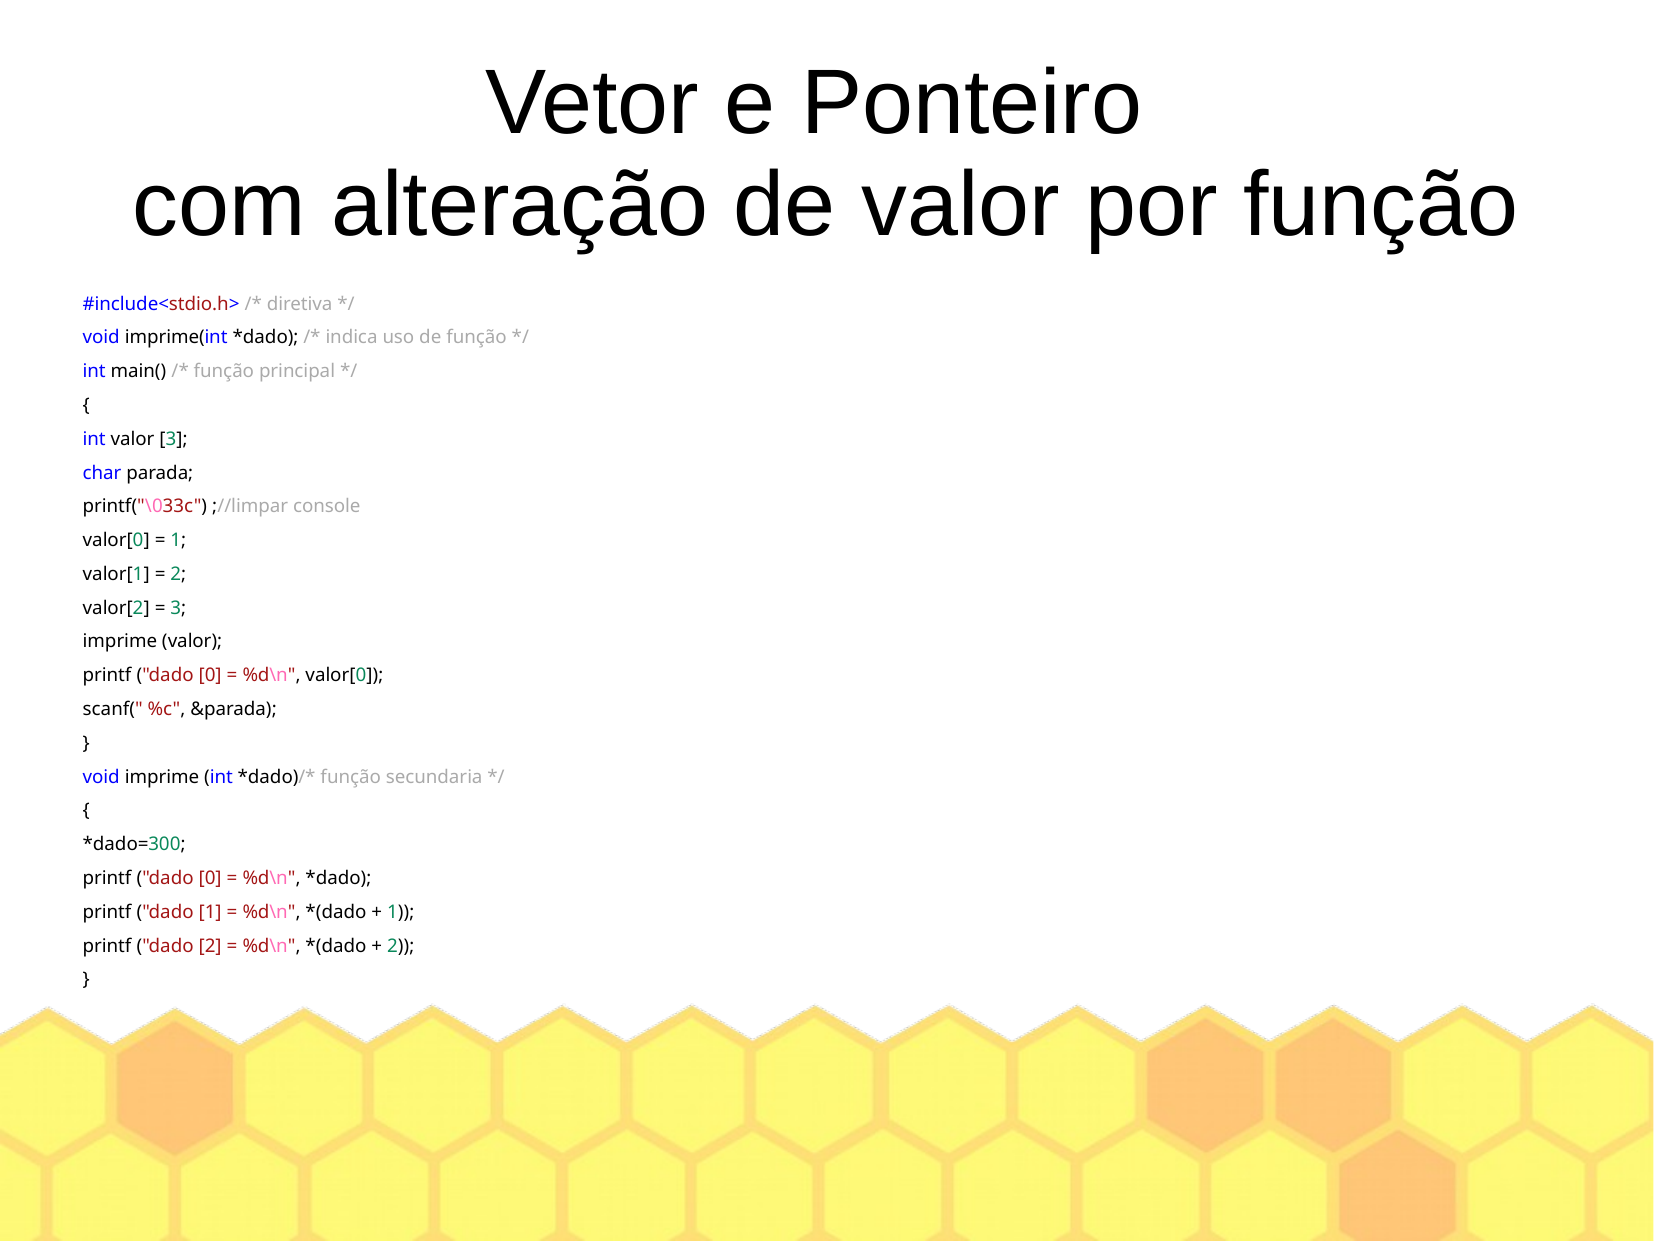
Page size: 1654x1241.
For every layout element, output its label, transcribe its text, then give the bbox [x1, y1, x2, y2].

list #include<stdio.h> /* diretiva */ void imprime(int *dado); /* indica uso de função */ int main() /* função principal */ { int valor [3]; char parada; printf("\033c") ;//limpar console valor[0] = 1; valor[1] = 2; valor[2] = 3; imprime (valor); printf ("dado [0] = %d\n", valor[0]); scanf(" %c", &parada); } void imprime (int *dado)/* função secundaria */ { *dado=300; printf ("dado [0] = %d\n", *dado); printf ("dado [1] = %d\n", *(dado + 1)); printf ("dado [2] = %d\n", *(dado + 2)); } [82, 290, 1571, 1010]
title Vetor e Ponteiro com alteração de valor por função [82, 49, 1571, 257]
picture [0, 1001, 1654, 1241]
